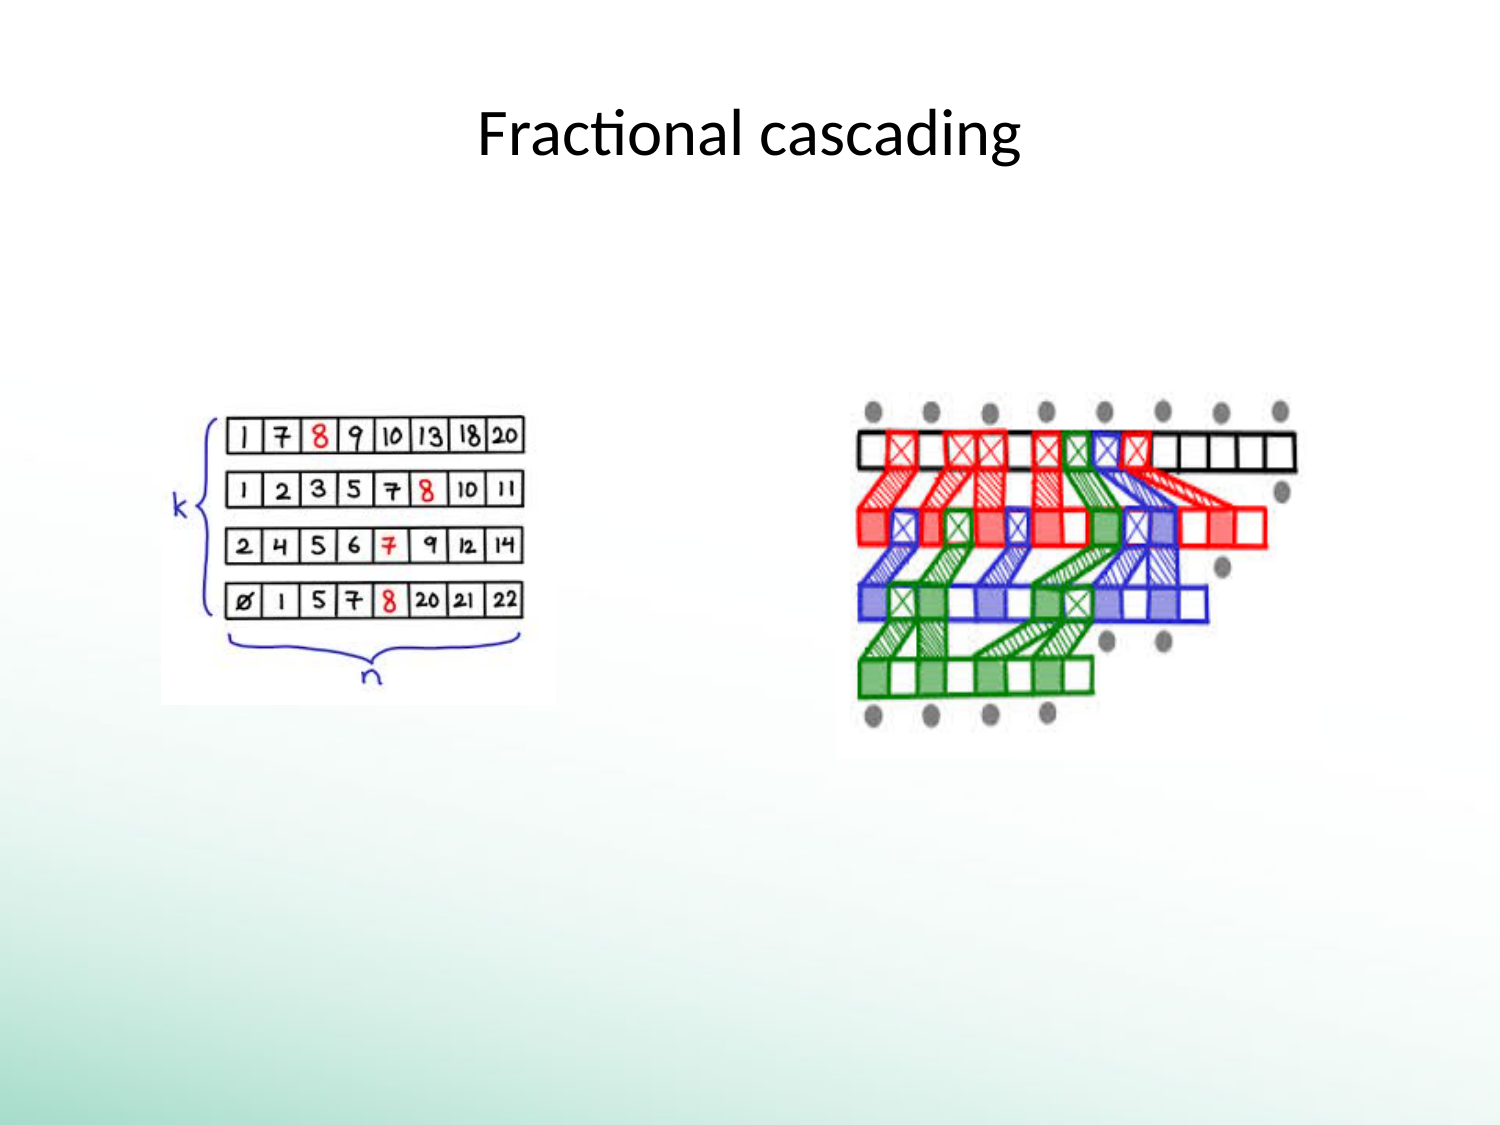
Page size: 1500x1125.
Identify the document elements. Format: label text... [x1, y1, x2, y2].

title Fractional cascading [75, 45, 1425, 233]
picture [0, 0, 1500, 1125]
